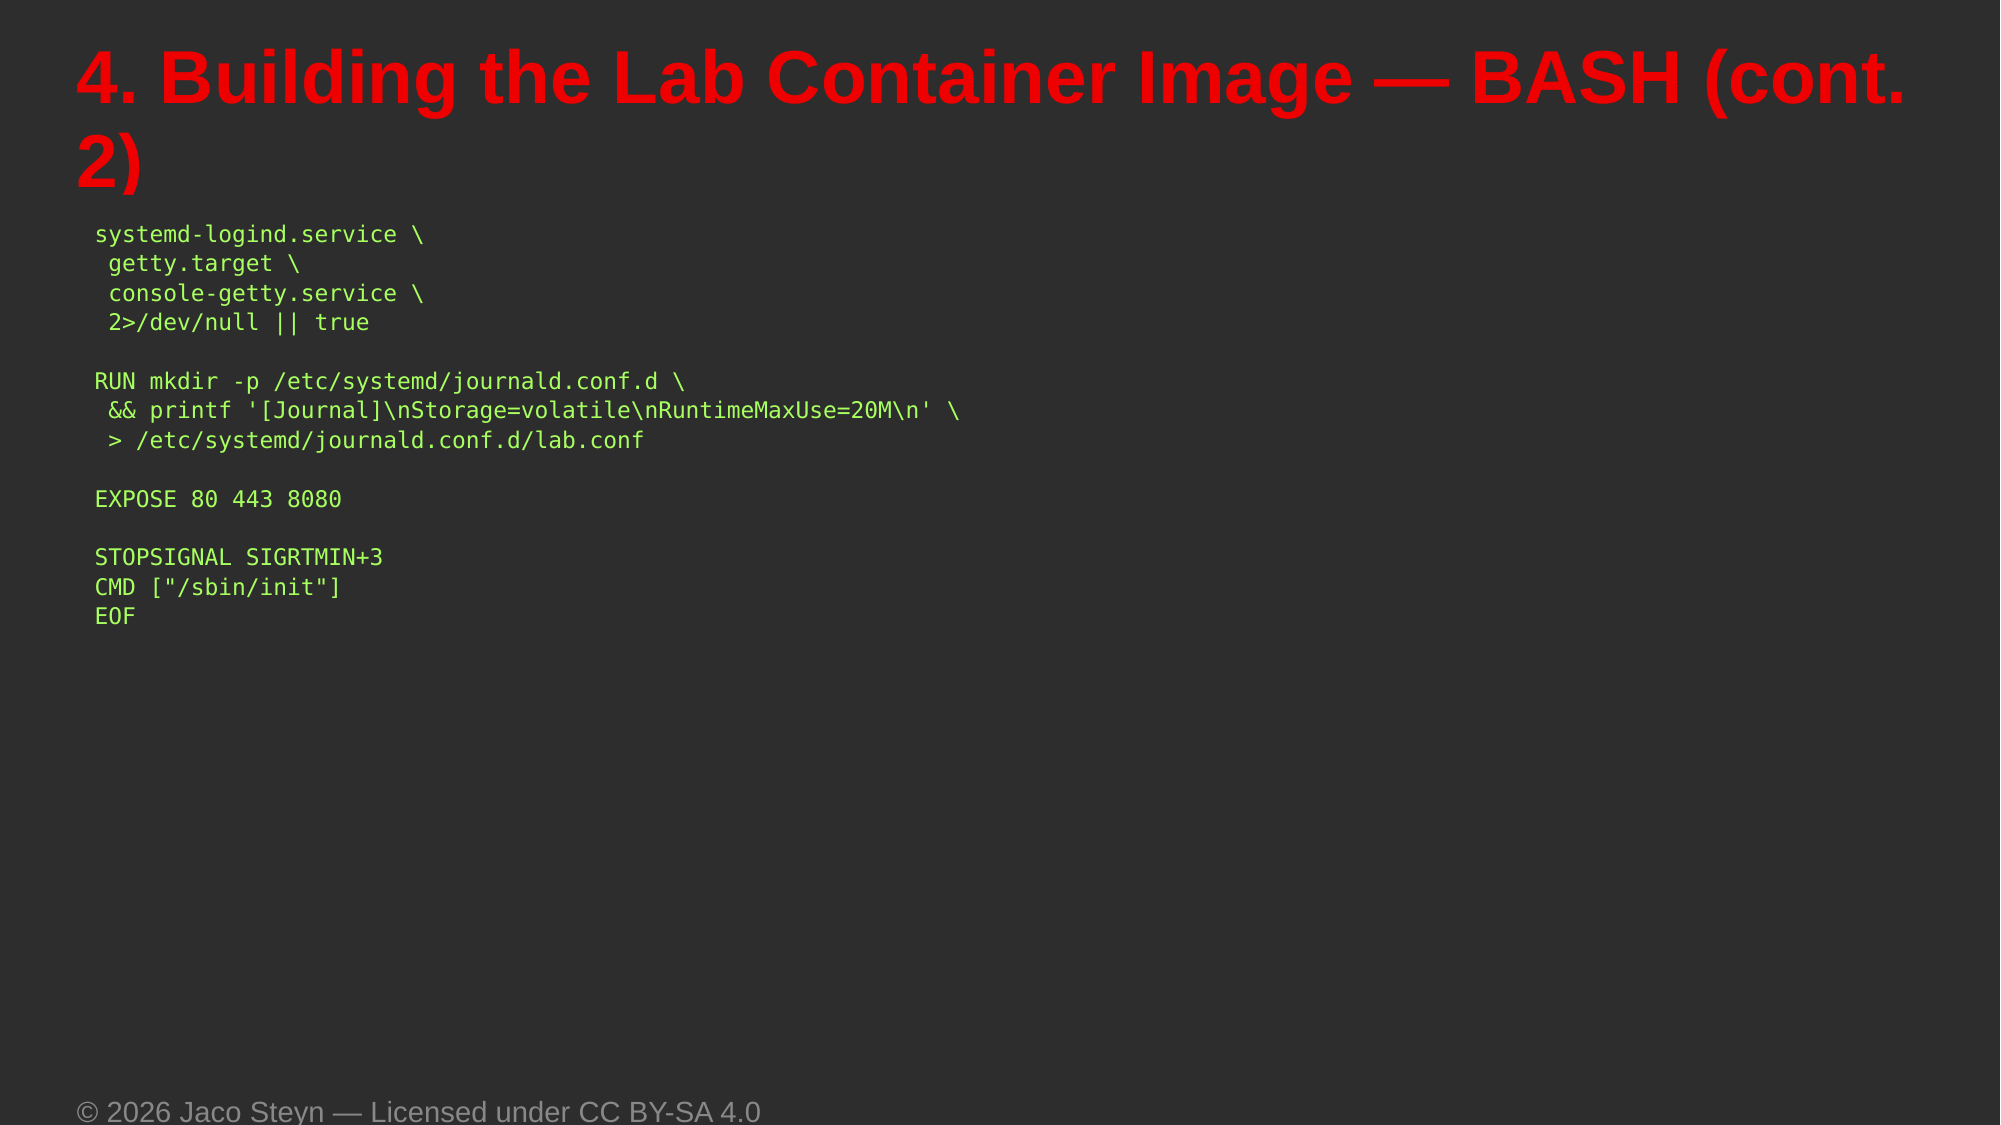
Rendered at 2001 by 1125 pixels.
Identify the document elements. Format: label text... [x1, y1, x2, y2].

text_box © 2026 Jaco Steyn — Licensed under CC BY-SA 4.0 [59, 1083, 1942, 1120]
text_box 4. Building the Lab Container Image — BASH (cont. 2) [59, 23, 1942, 178]
text_box systemd-logind.service \ getty.target \ console-getty.service \ 2>/dev/null || true RUN mkdir -p /etc/systemd/journald.conf.d \ && printf '[Journal]\nStorage=volatile\nRuntimeMaxUse=20M\n' \ > /etc/systemd/journald.conf.d/lab.conf EXPOSE 80 443 8080 STOPSIGNAL SIGRTMIN+3 CMD ["/sbin/init"] EOF [59, 194, 1942, 1052]
